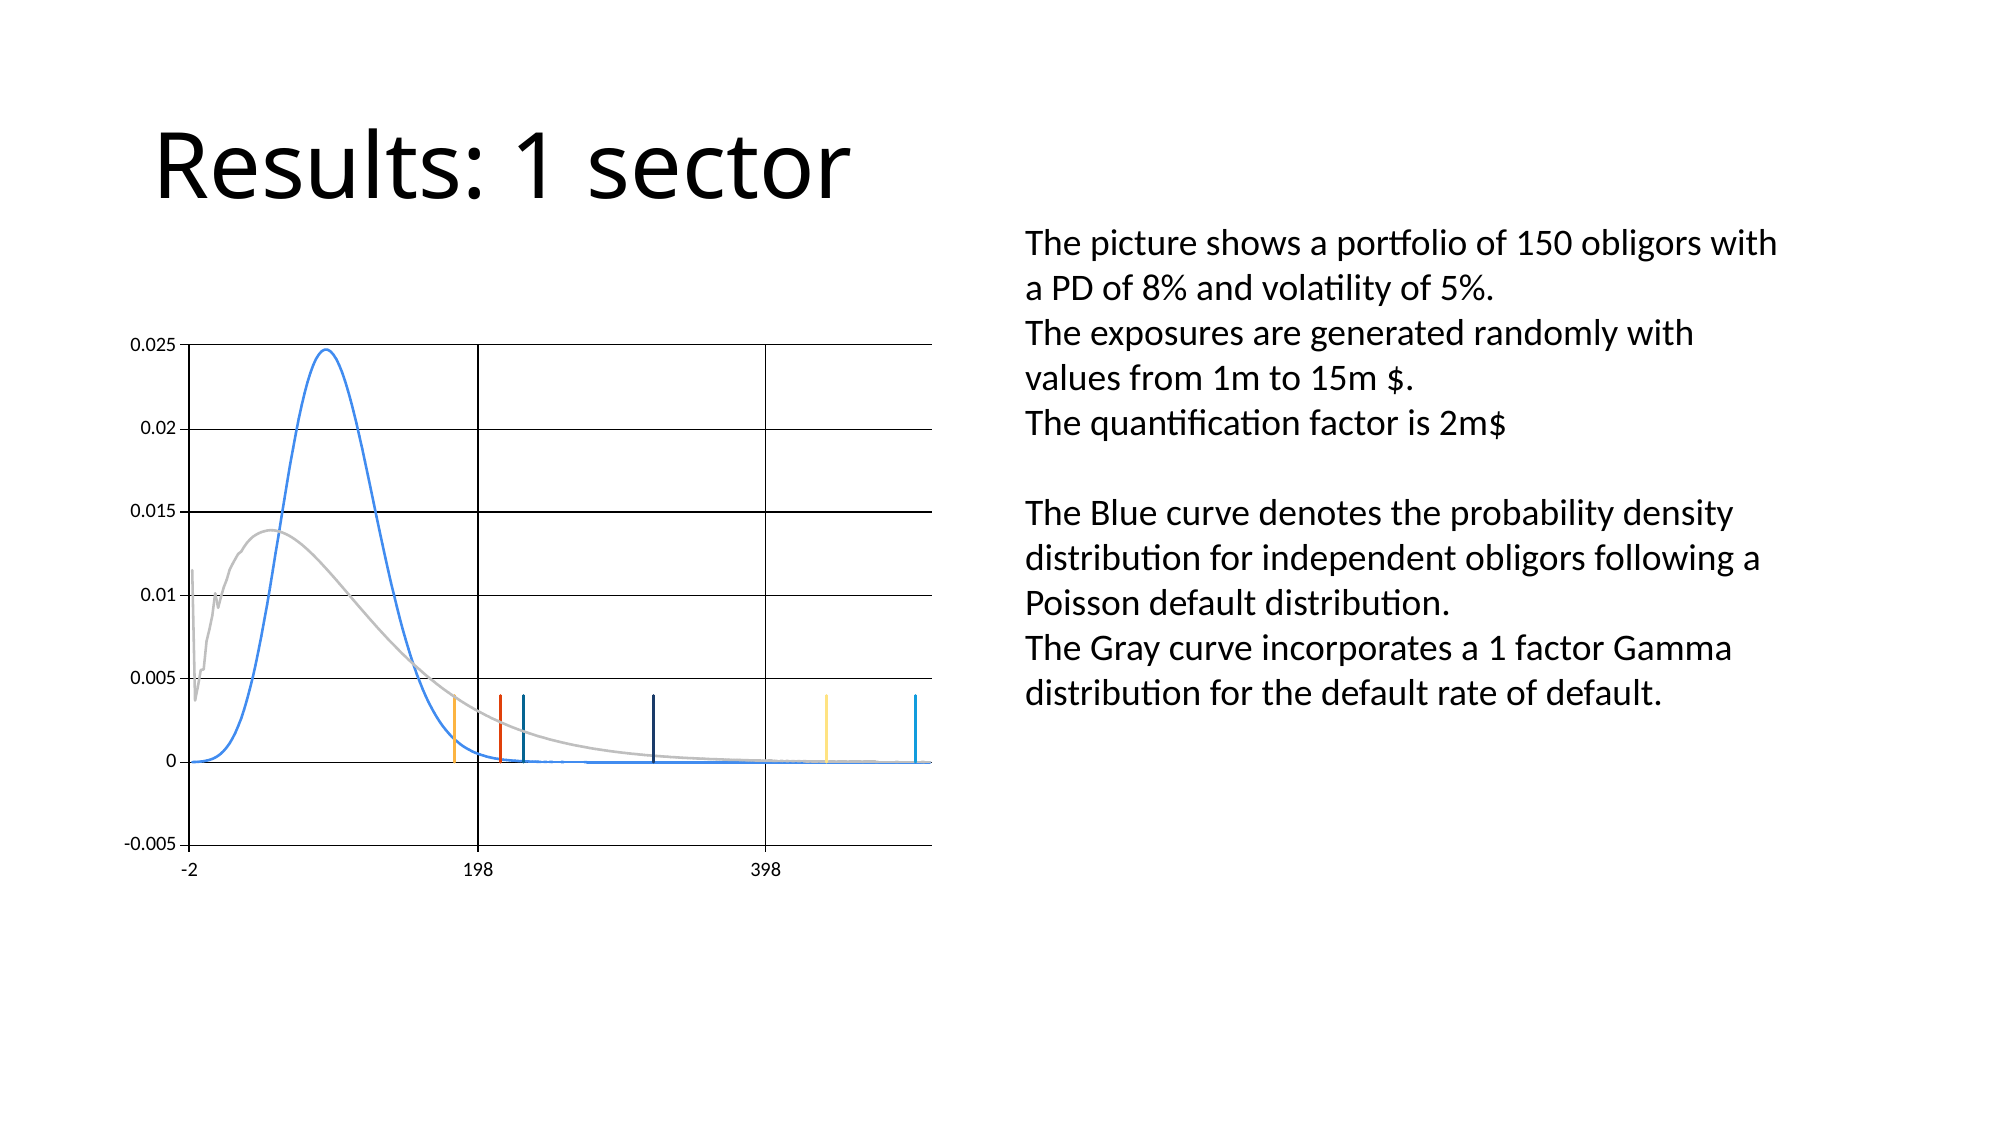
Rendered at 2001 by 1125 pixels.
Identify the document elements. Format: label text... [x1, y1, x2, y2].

title Results: 1 sector [137, 59, 1863, 278]
picture [80, 318, 951, 906]
text_box The picture shows a portfolio of 150 obligors with a PD of 8% and volatility of 5%. The exposures are generated randomly with values from 1m to 15m $. The quantification factor is 2m$ The Blue curve denotes the probability density distribution for independent obligors following a Poisson default distribution. The Gray curve incorporates a 1 factor Gamma distribution for the default rate of default. [1010, 210, 1807, 726]
